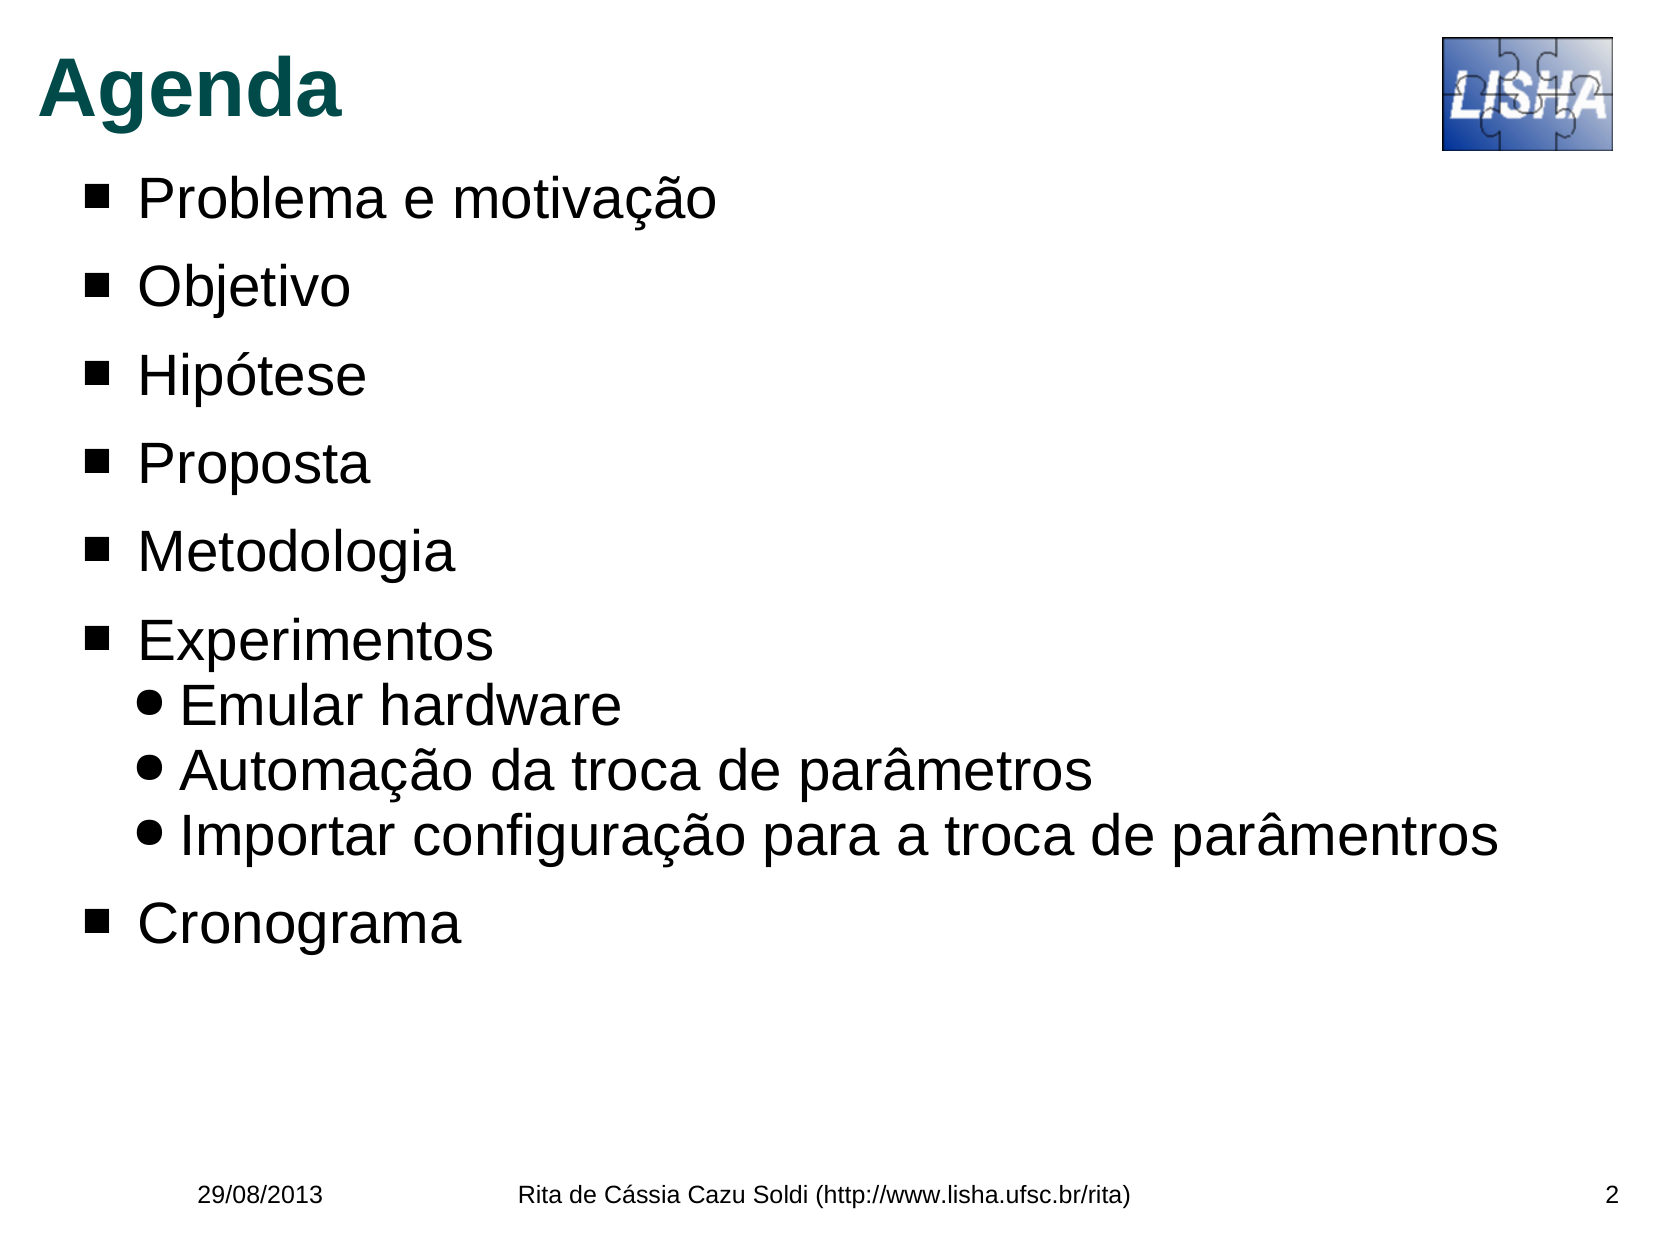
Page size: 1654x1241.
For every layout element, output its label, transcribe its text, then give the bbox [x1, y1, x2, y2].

title Agenda [37, 37, 1426, 151]
picture [1442, 37, 1613, 151]
list Problema e motivação Objetivo Hipótese Proposta Metodologia Experimentos Emular hardware Automação da troca de parâmetros Importar configuração para a troca de parâmentros Cronograma [37, 165, 1613, 1120]
